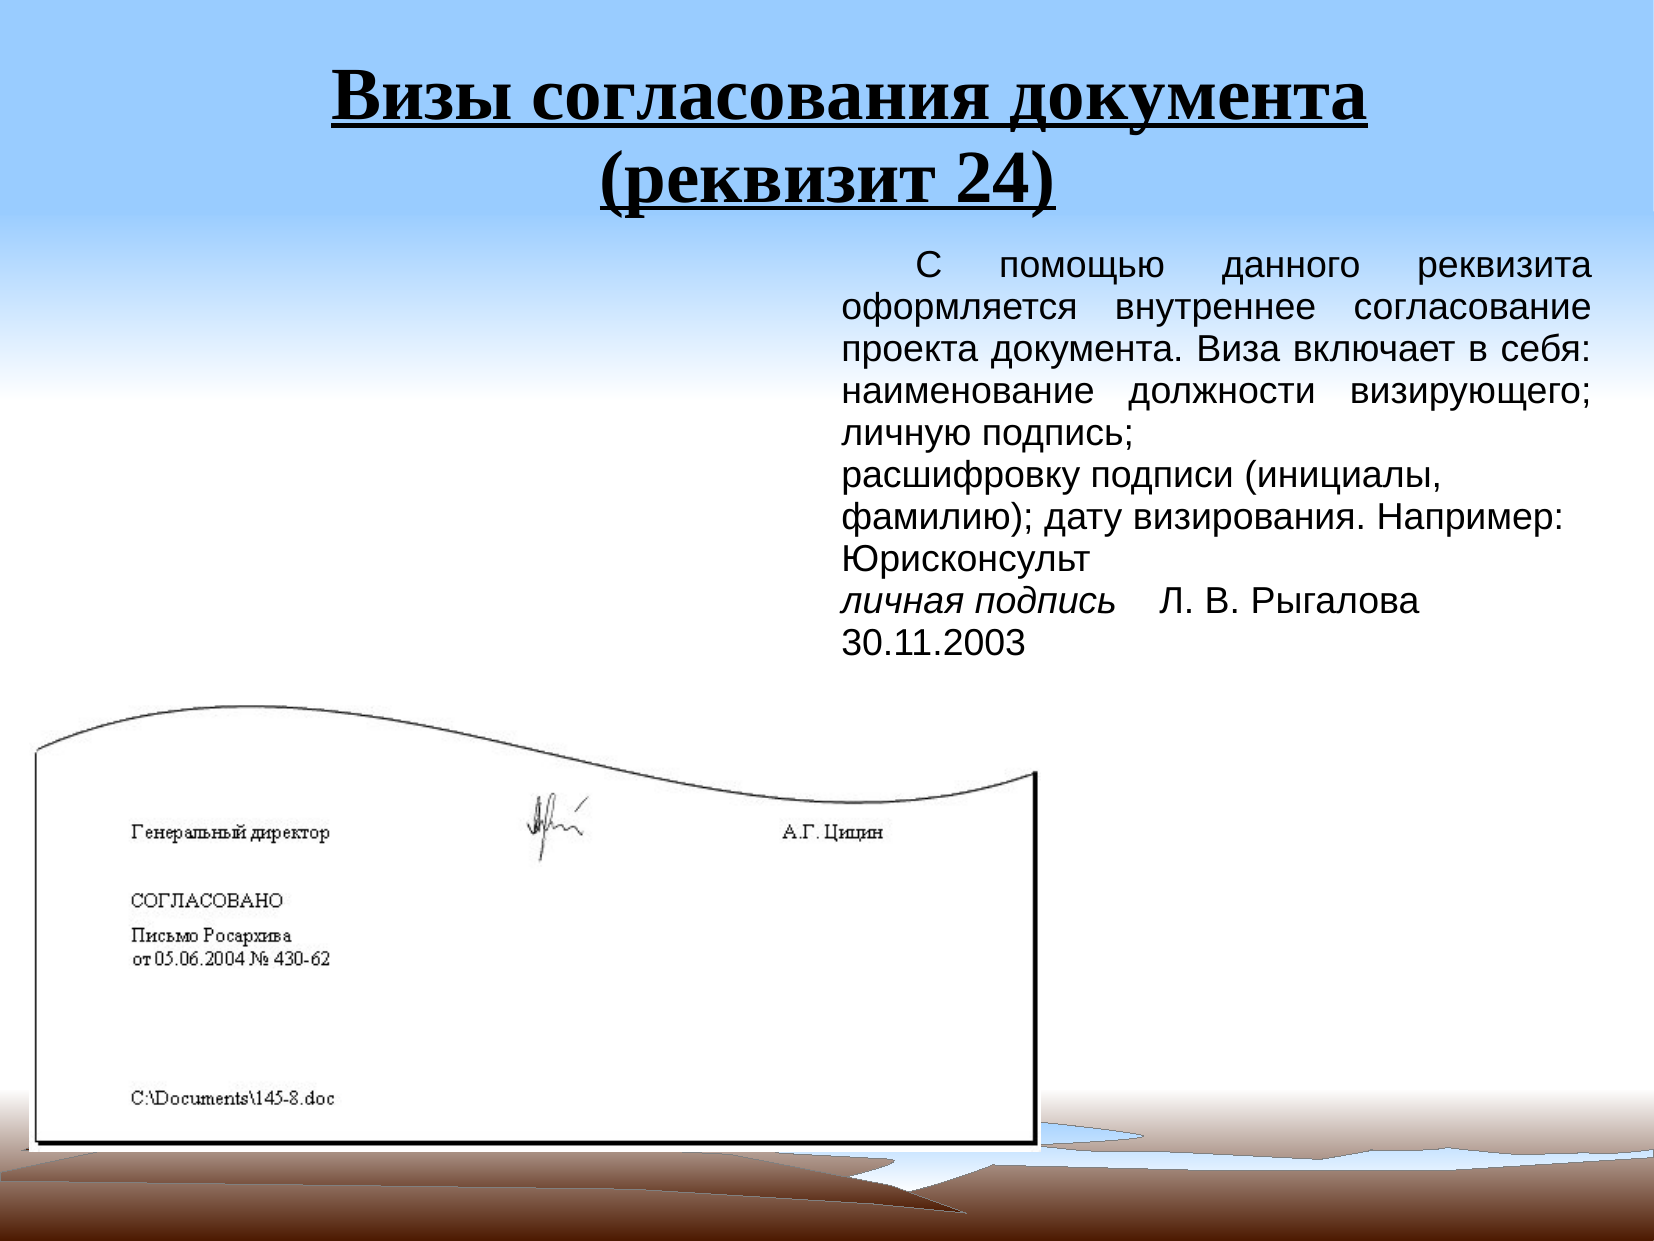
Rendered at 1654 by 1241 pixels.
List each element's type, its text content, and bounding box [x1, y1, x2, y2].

text_box С помощью данного реквизита оформляется внутреннее согласование проекта документа. Виза включает в себя: наименование должности визирующего; личную подпись; расшифровку подписи (инициалы, фамилию); дату визирования. Например: Юрисконсульт личная подпись Л. В. Рыгалова 30.11.2003 [826, 236, 1654, 1063]
title Визы согласования документа (реквизит 24) [121, 41, 1534, 229]
picture [29, 668, 1041, 1152]
